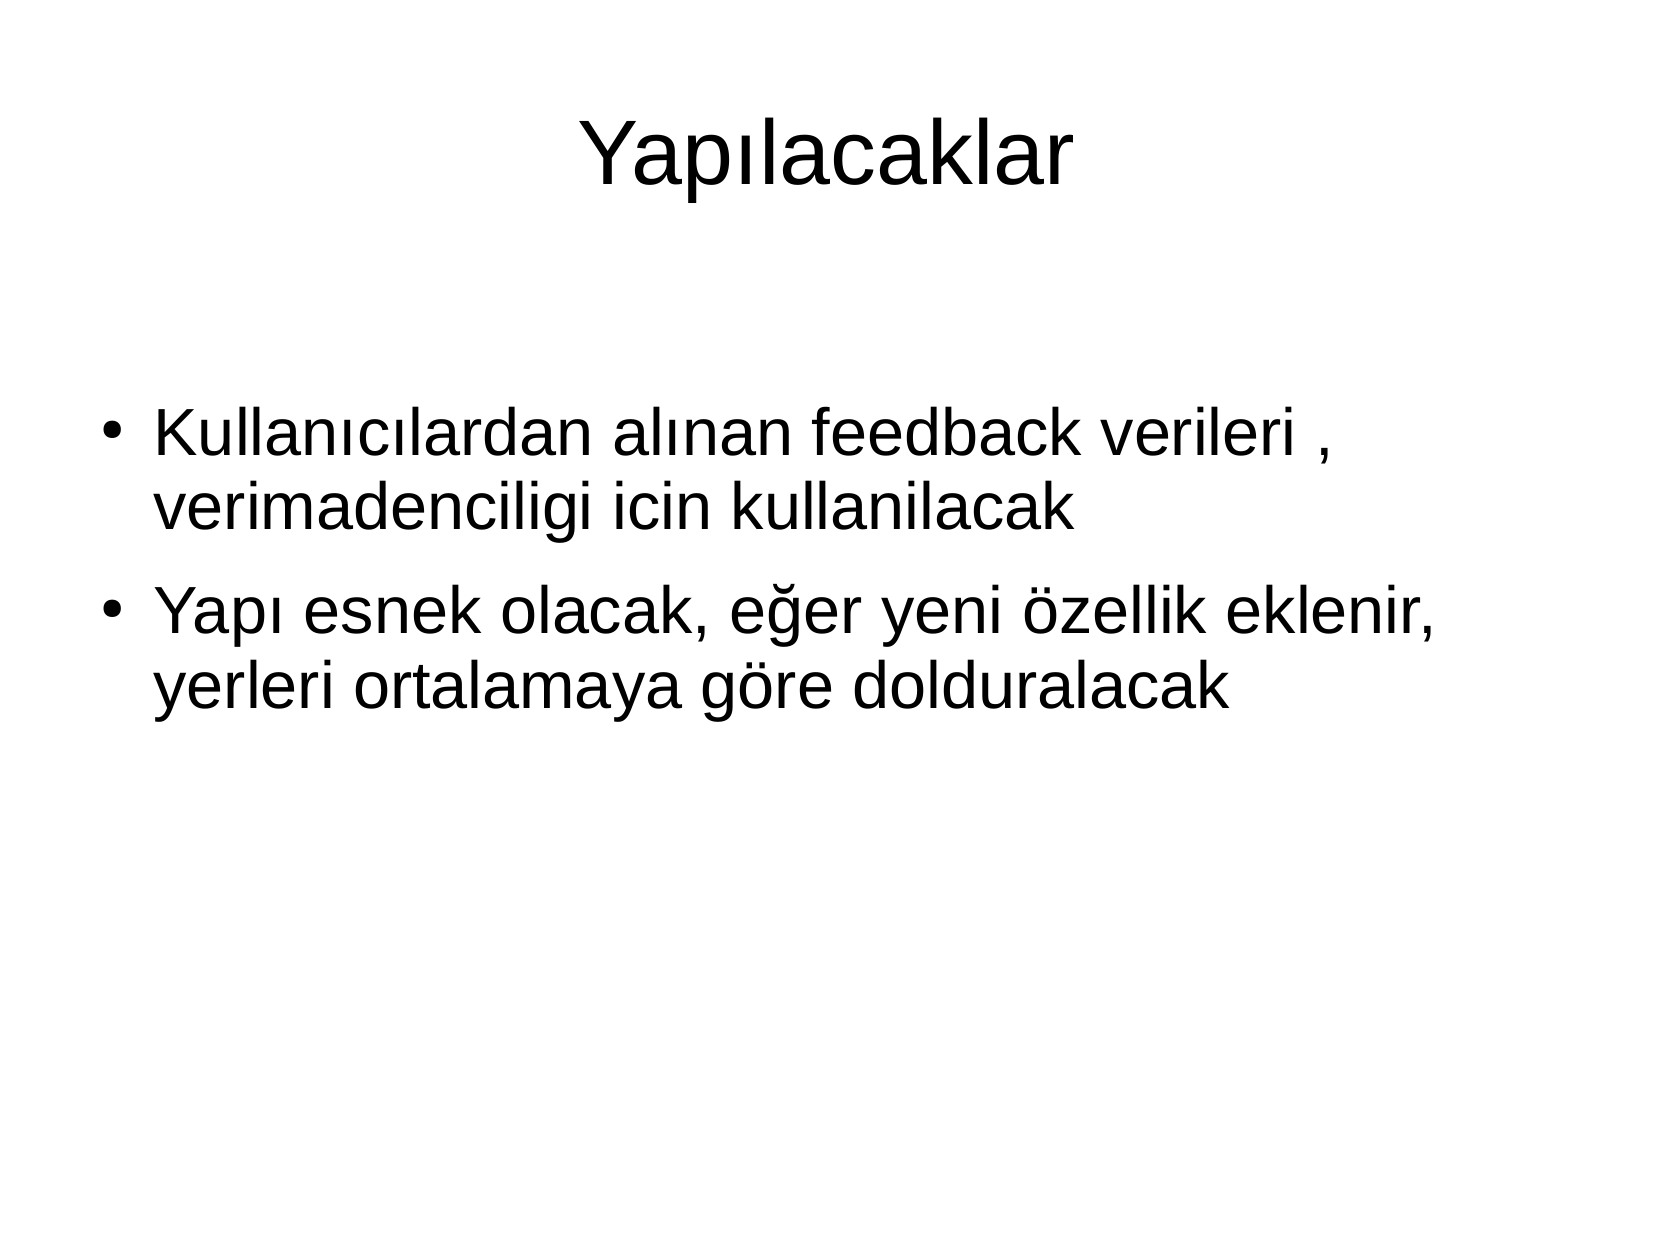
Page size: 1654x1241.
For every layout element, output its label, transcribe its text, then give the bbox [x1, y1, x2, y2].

list Kullanıcılardan alınan feedback verileri , verimadenciligi icin kullanilacak Yapı esnek olacak, eğer yeni özellik eklenir, yerleri ortalamaya göre dolduralacak [82, 290, 1571, 1010]
title Yapılacaklar [82, 49, 1571, 257]
